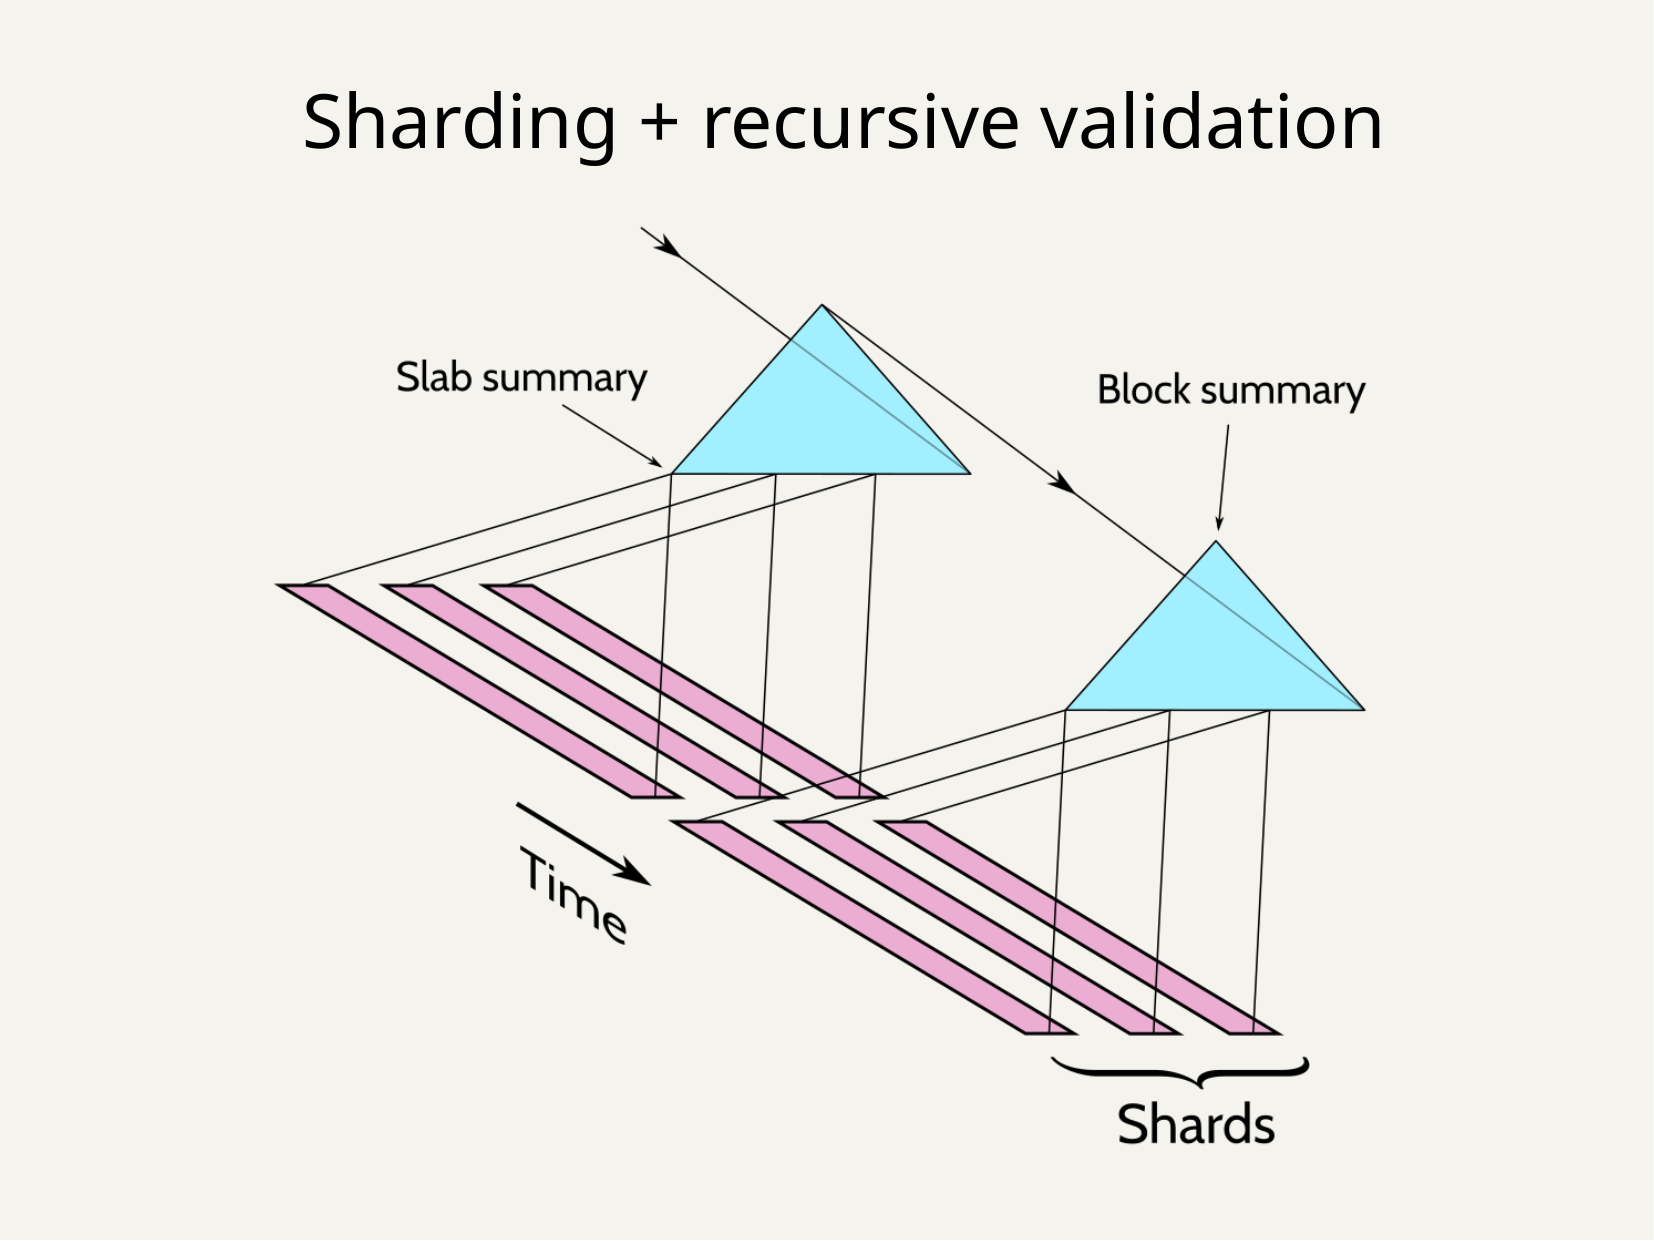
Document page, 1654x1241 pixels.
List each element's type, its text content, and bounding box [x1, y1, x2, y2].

title Sharding + recursive validation [82, 9, 1607, 229]
picture [270, 200, 1382, 1182]
